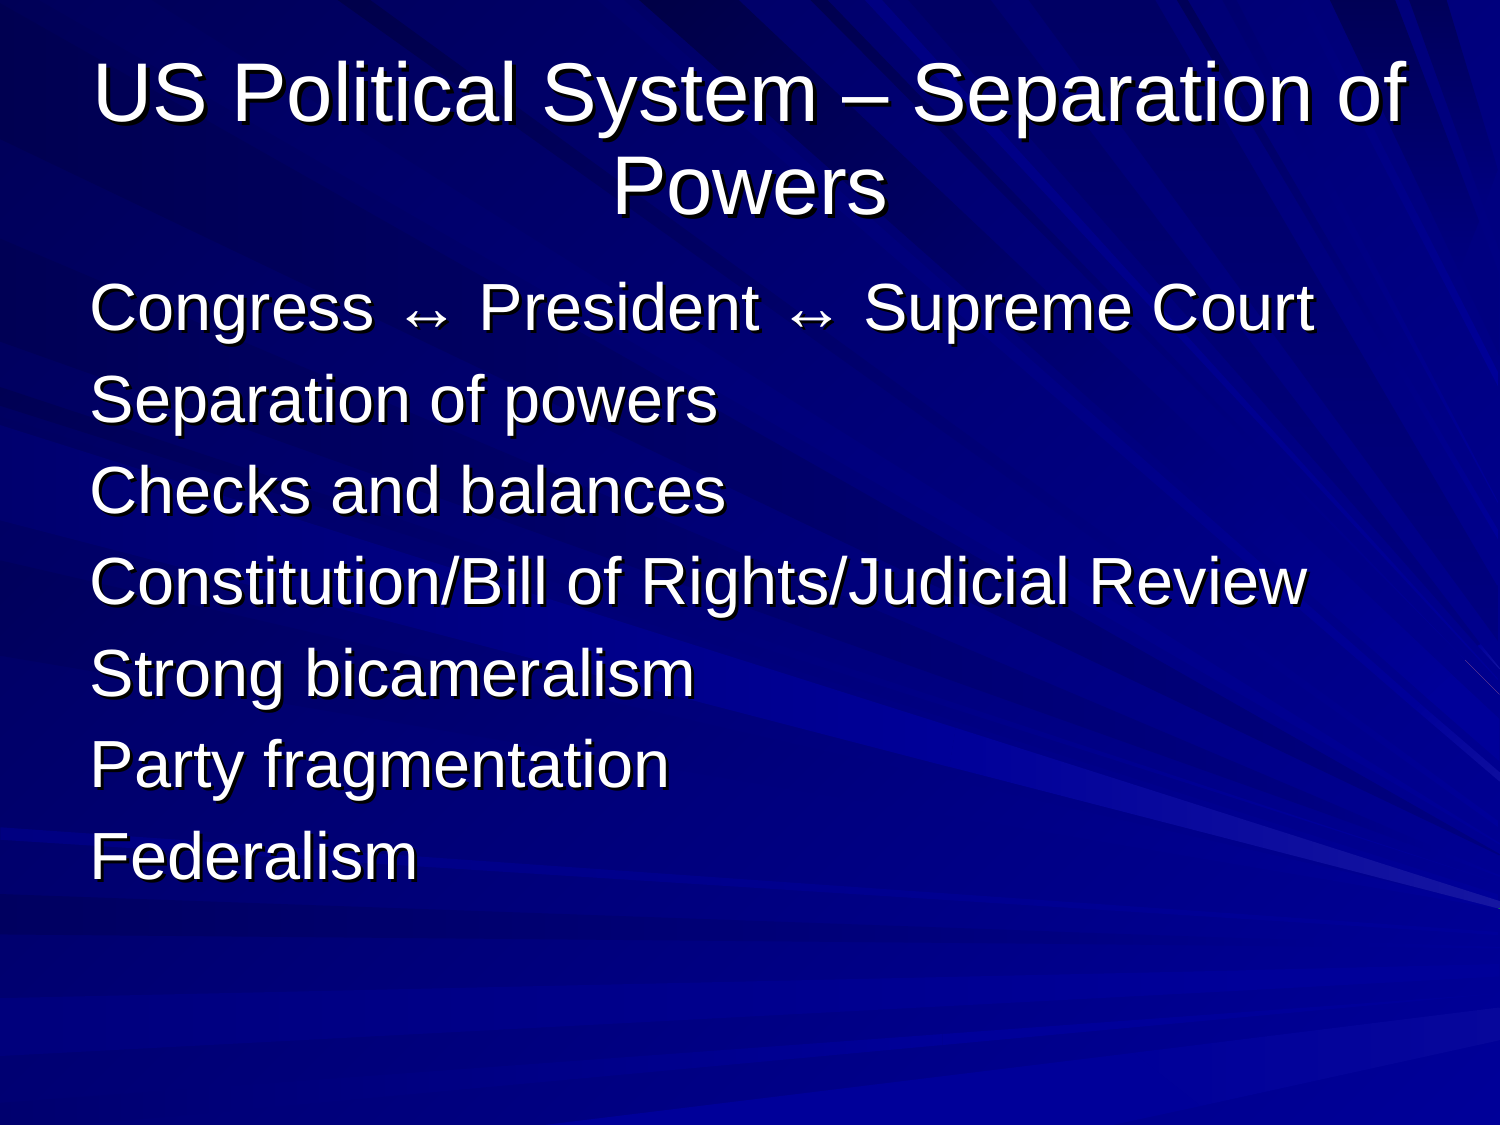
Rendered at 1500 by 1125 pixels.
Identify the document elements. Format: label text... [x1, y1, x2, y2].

list Congress ↔ President ↔ Supreme Court Separation of powers Checks and balances Constitution/Bill of Rights/Judicial Review Strong bicameralism Party fragmentation Federalism [75, 262, 1426, 1035]
title US Political System – Separation of Powers [75, 31, 1426, 248]
